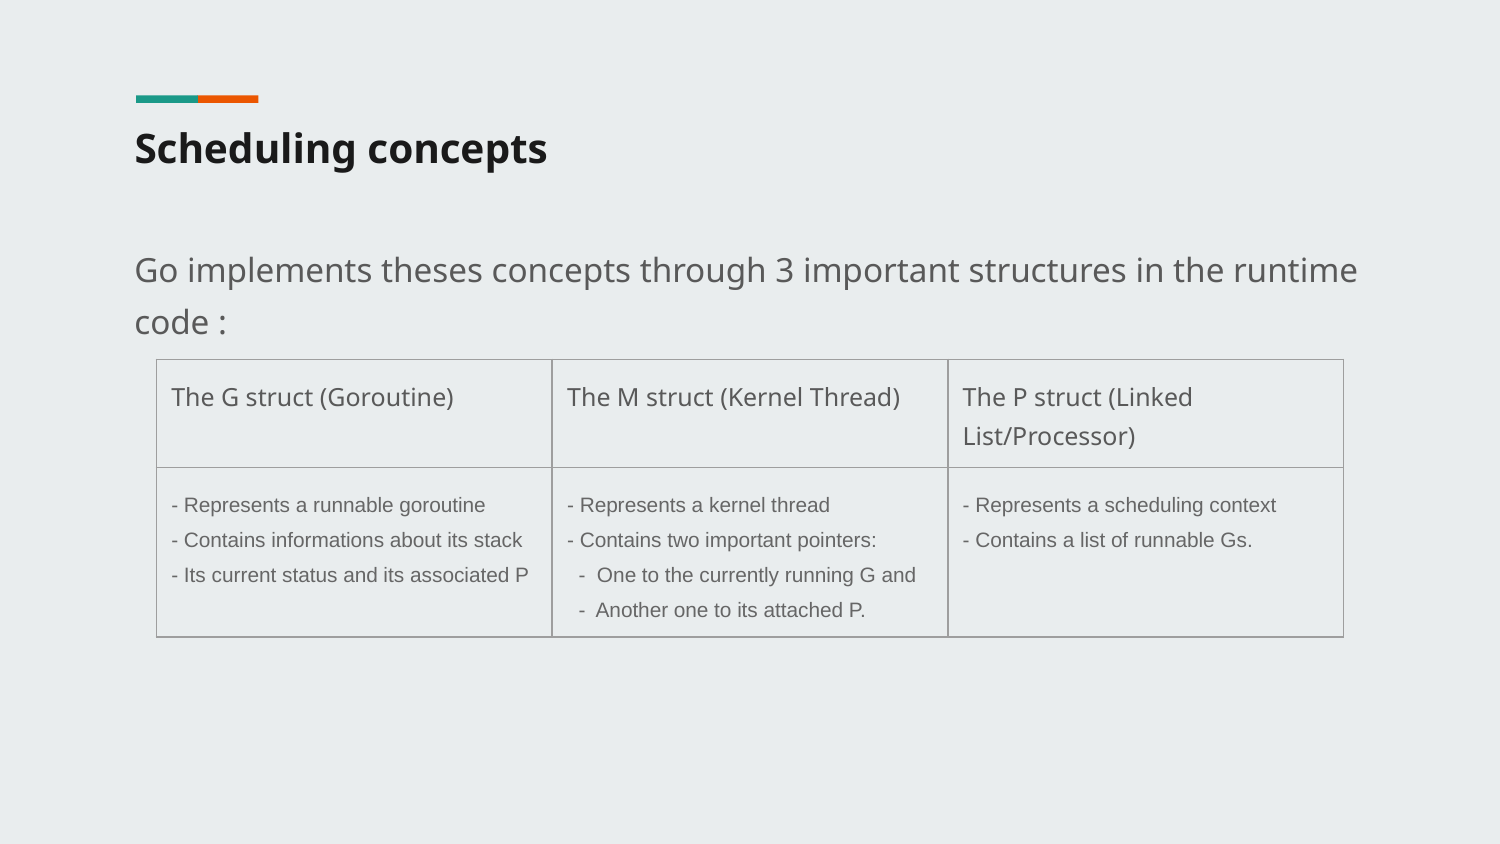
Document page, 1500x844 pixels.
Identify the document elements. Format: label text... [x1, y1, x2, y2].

table_header The M struct (Kernel Thread) [553, 360, 947, 467]
table_header The G struct (Goroutine) [157, 360, 551, 467]
subtitle Go implements theses concepts through 3 important structures in the runtime code : [119, 247, 1381, 662]
table_header The P struct (Linked List/Processor) [949, 360, 1343, 467]
table_cell - Represents a runnable goroutine - Contains informations about its stack - Its current status and its associated P [157, 468, 551, 636]
title Scheduling concepts [119, 104, 1381, 247]
table_cell - Represents a kernel thread - Contains two important pointers: - One to the currently running G and - Another one to its attached P. [553, 468, 947, 636]
table_cell - Represents a scheduling context - Contains a list of runnable Gs. [949, 468, 1343, 636]
